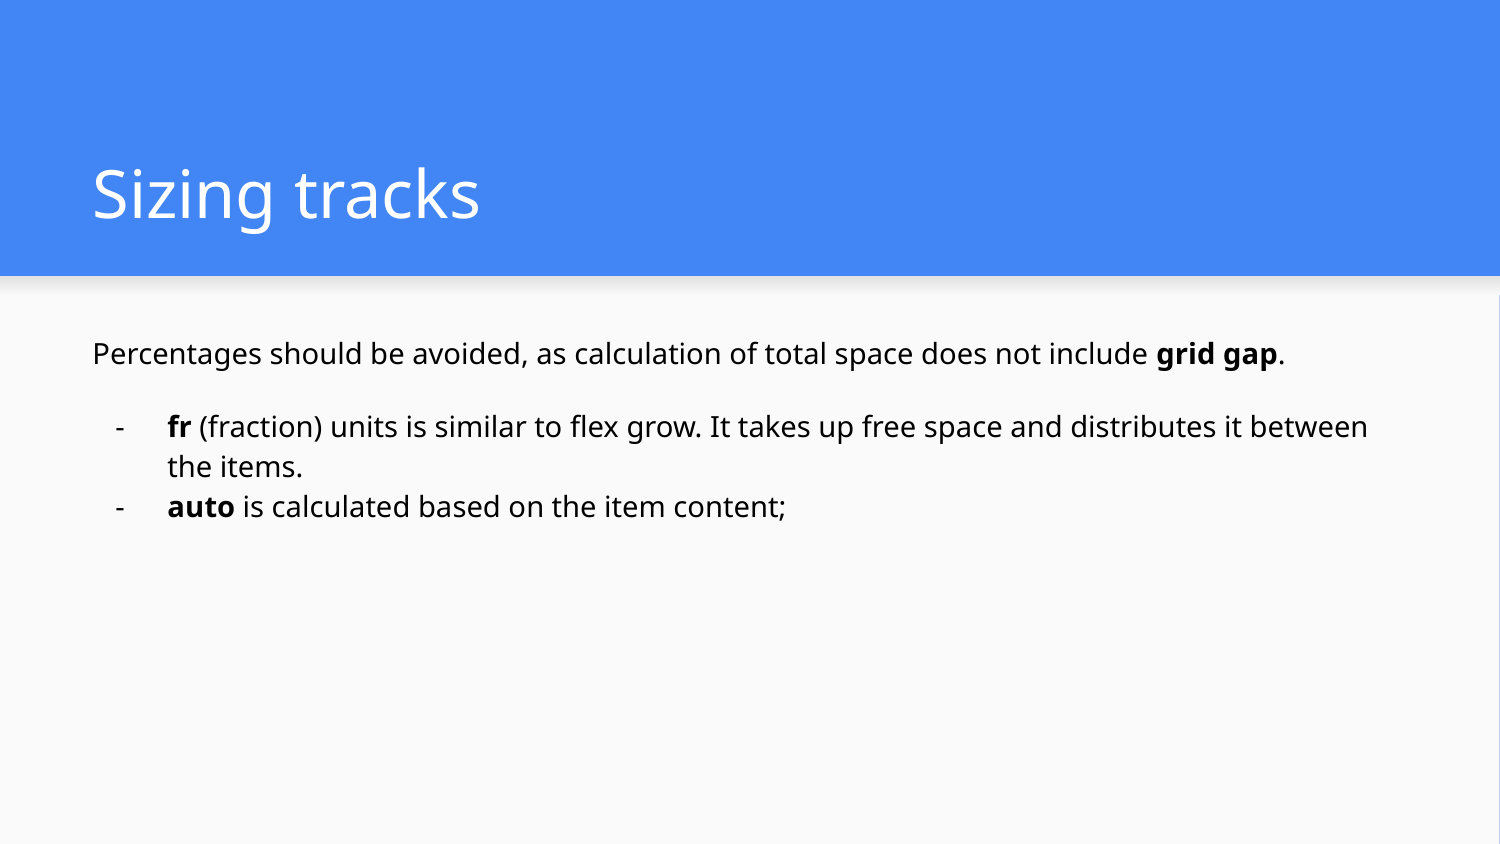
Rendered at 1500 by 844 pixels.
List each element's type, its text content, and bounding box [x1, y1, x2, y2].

list Percentages should be avoided, as calculation of total space does not include grid gap. fr (fraction) units is similar to flex grow. It takes up free space and distributes it between the items. auto is calculated based on the item content; [77, 314, 1427, 760]
title Sizing tracks [77, 121, 1427, 248]
